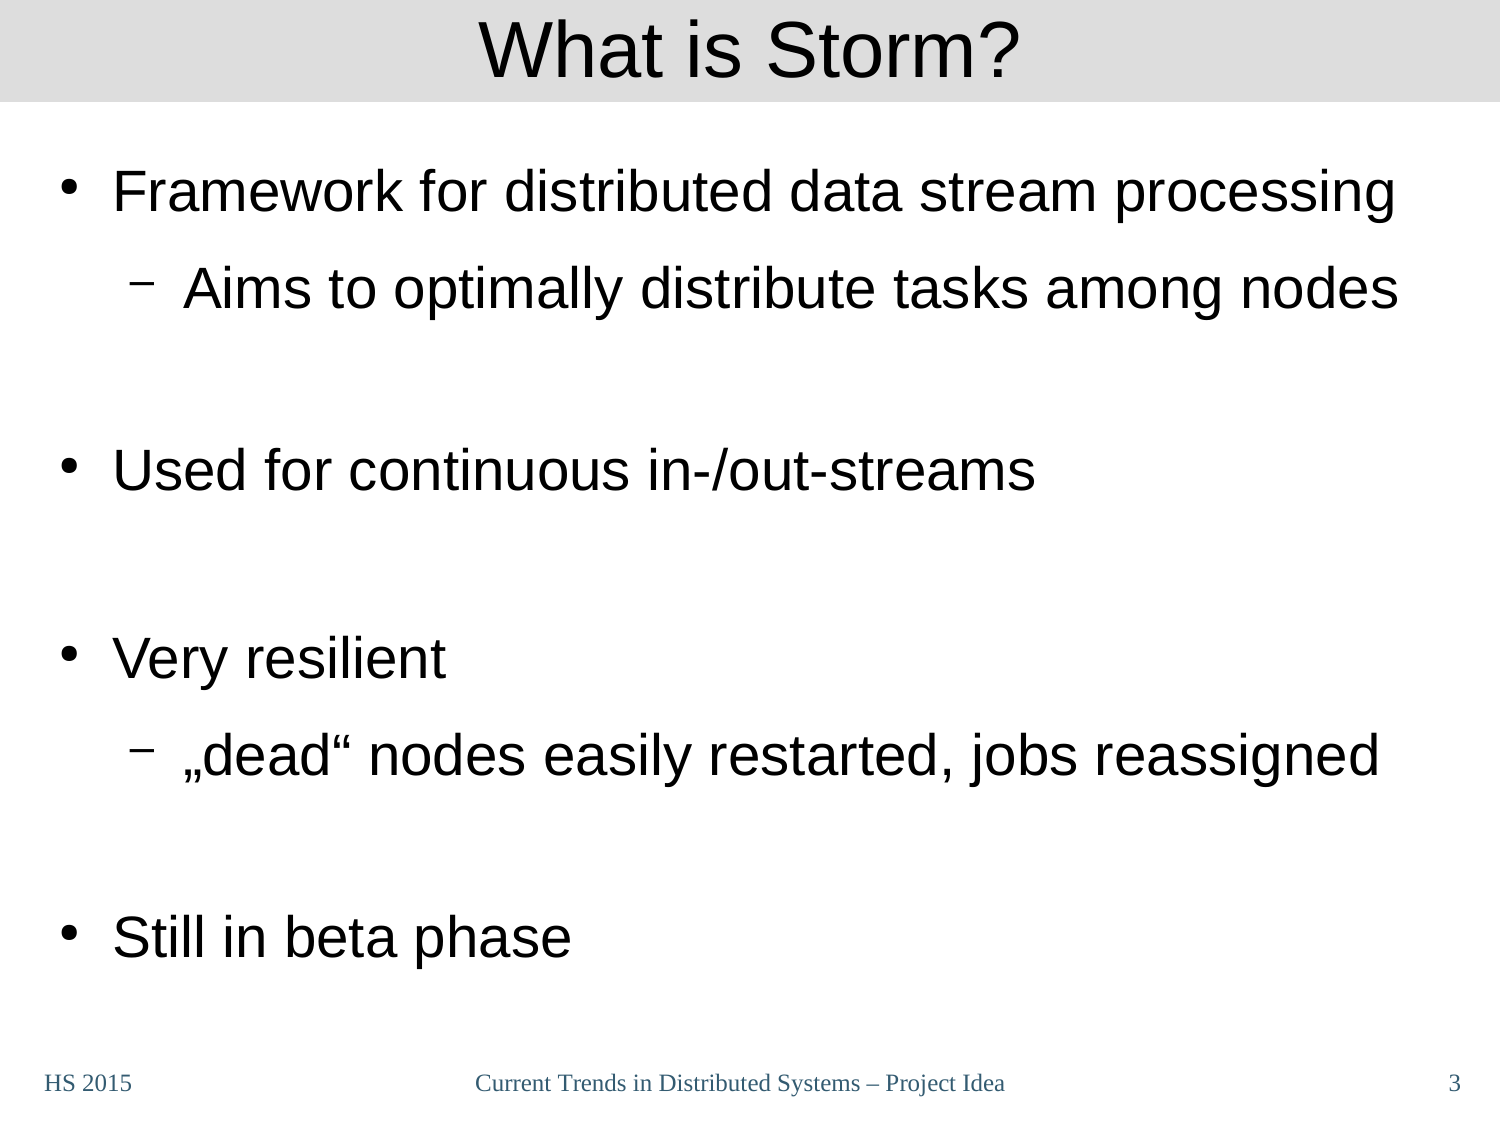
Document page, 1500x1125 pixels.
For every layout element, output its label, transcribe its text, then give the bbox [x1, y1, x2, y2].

text_box <number> [1375, 1058, 1477, 1097]
text_box Current Trends in Distributed Systems – Project Idea [300, 1058, 1201, 1107]
list Framework for distributed data stream processing Aims to optimally distribute tasks among nodes Used for continuous in-/out-streams Very resilient „dead“ nodes easily restarted, jobs reassigned Still in beta phase [26, 145, 1477, 1034]
title What is Storm? [0, 0, 1500, 102]
text_box HS 2015 [29, 1058, 195, 1097]
